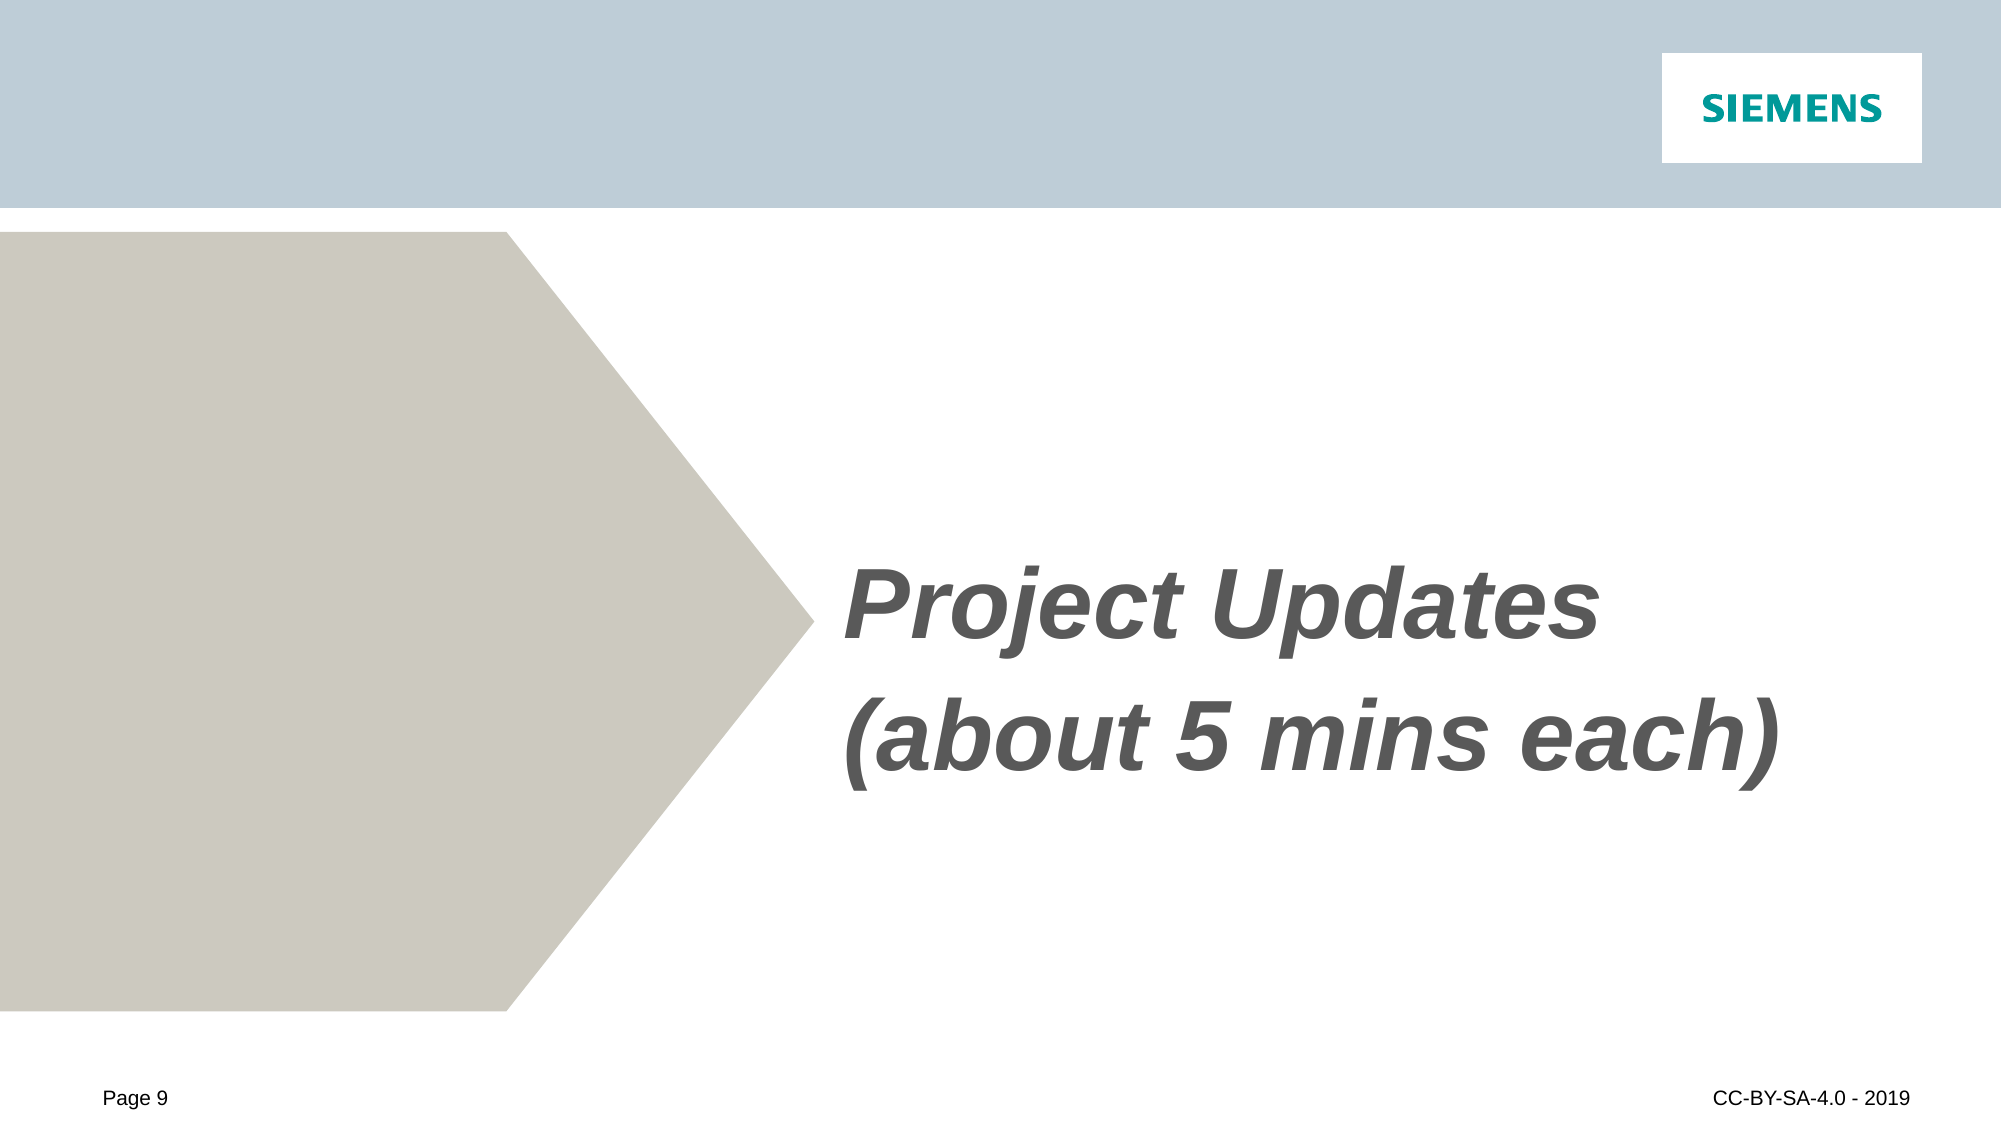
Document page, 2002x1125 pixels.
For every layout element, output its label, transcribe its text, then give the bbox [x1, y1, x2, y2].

text_box [0, 231, 815, 1012]
text_box Project Updates (about 5 mins each) [843, 526, 2001, 983]
